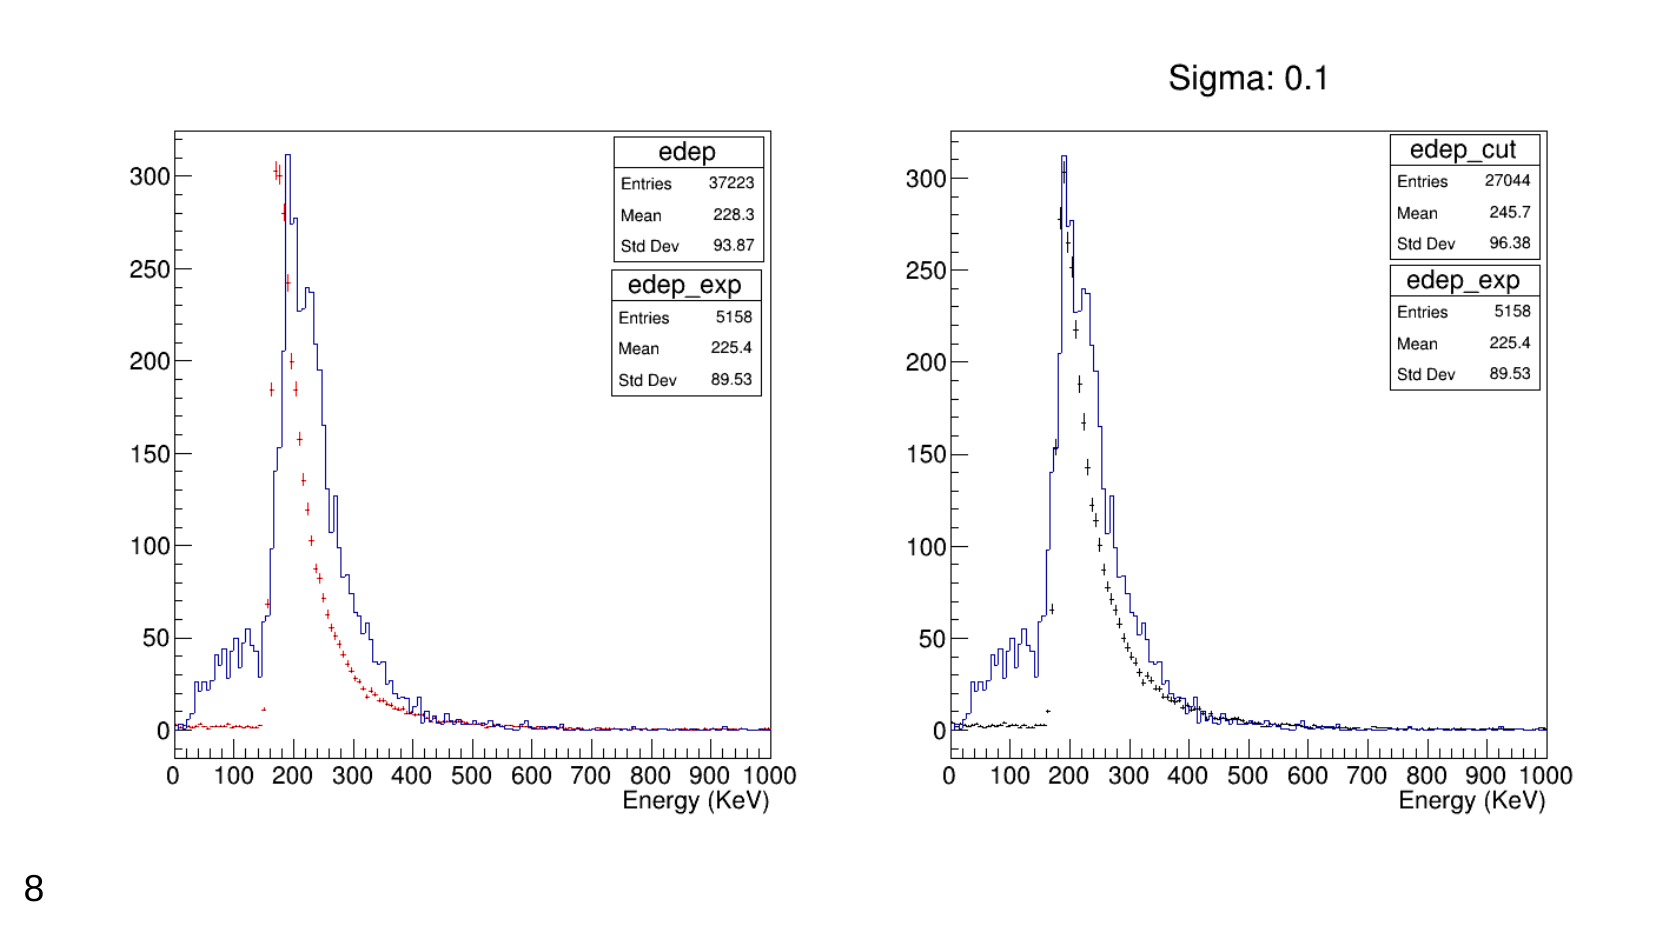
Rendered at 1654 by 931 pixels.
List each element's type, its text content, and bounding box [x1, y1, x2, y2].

picture [106, 60, 1576, 826]
text_box <number> [8, 860, 638, 931]
